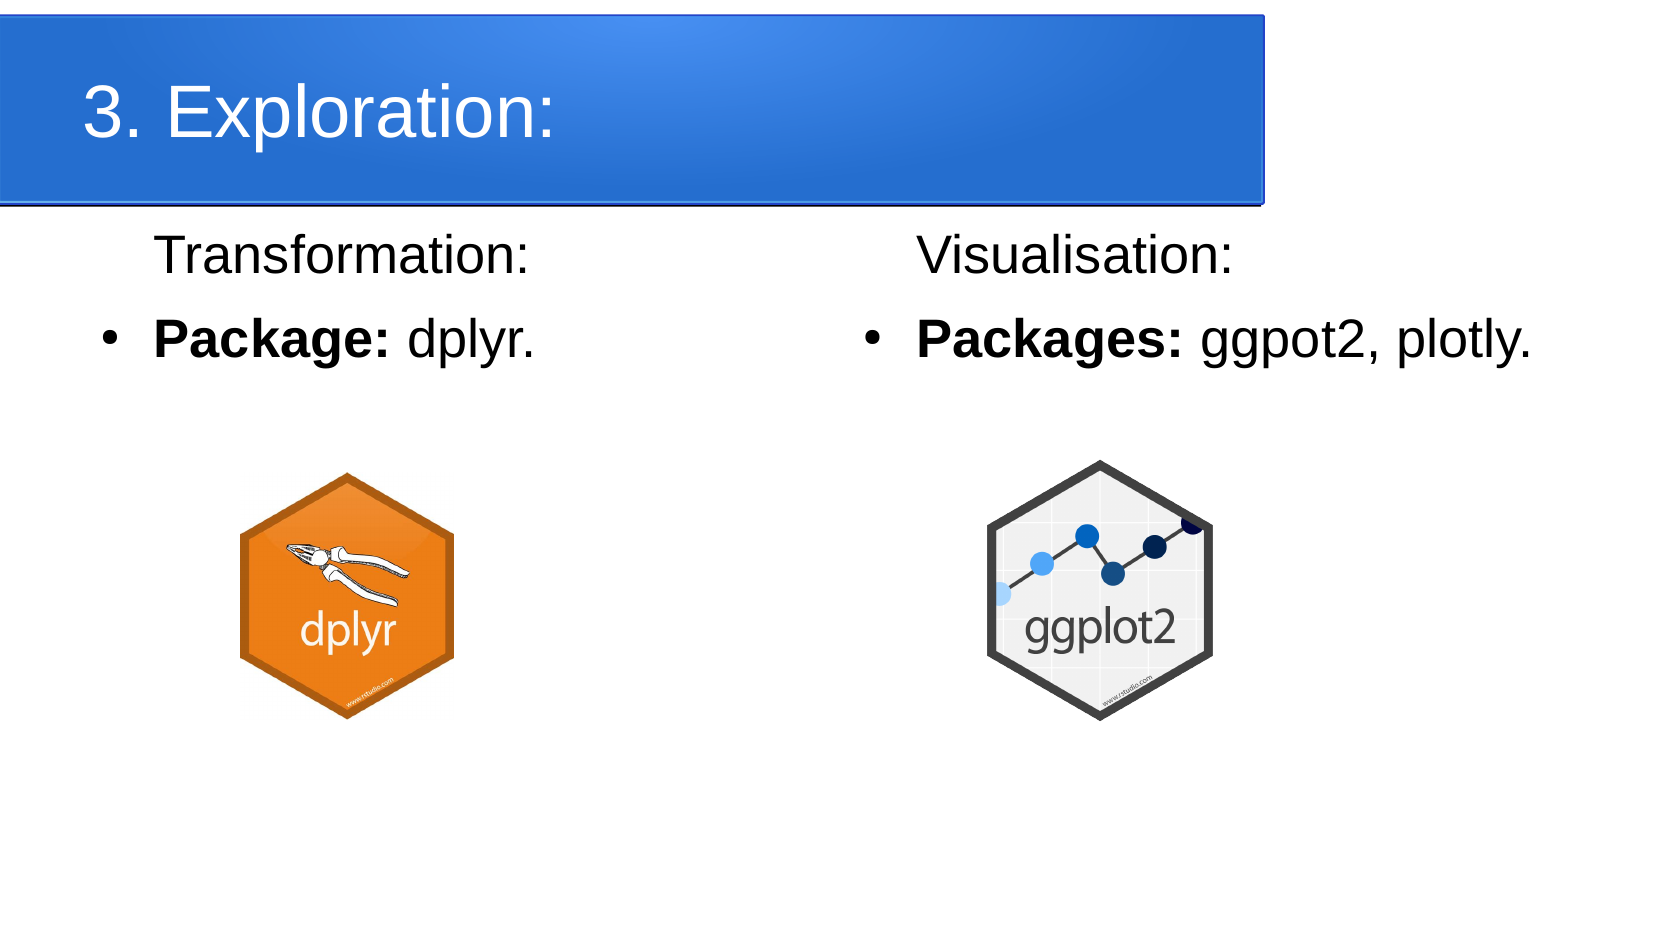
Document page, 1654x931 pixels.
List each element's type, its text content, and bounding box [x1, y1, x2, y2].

list Visualisation: Packages: ggpot2, plotly. [845, 224, 1572, 764]
title 3. Exploration: [82, 35, 1235, 189]
picture [987, 459, 1213, 722]
list Transformation: Package: dplyr. [82, 224, 809, 764]
picture [240, 472, 454, 721]
